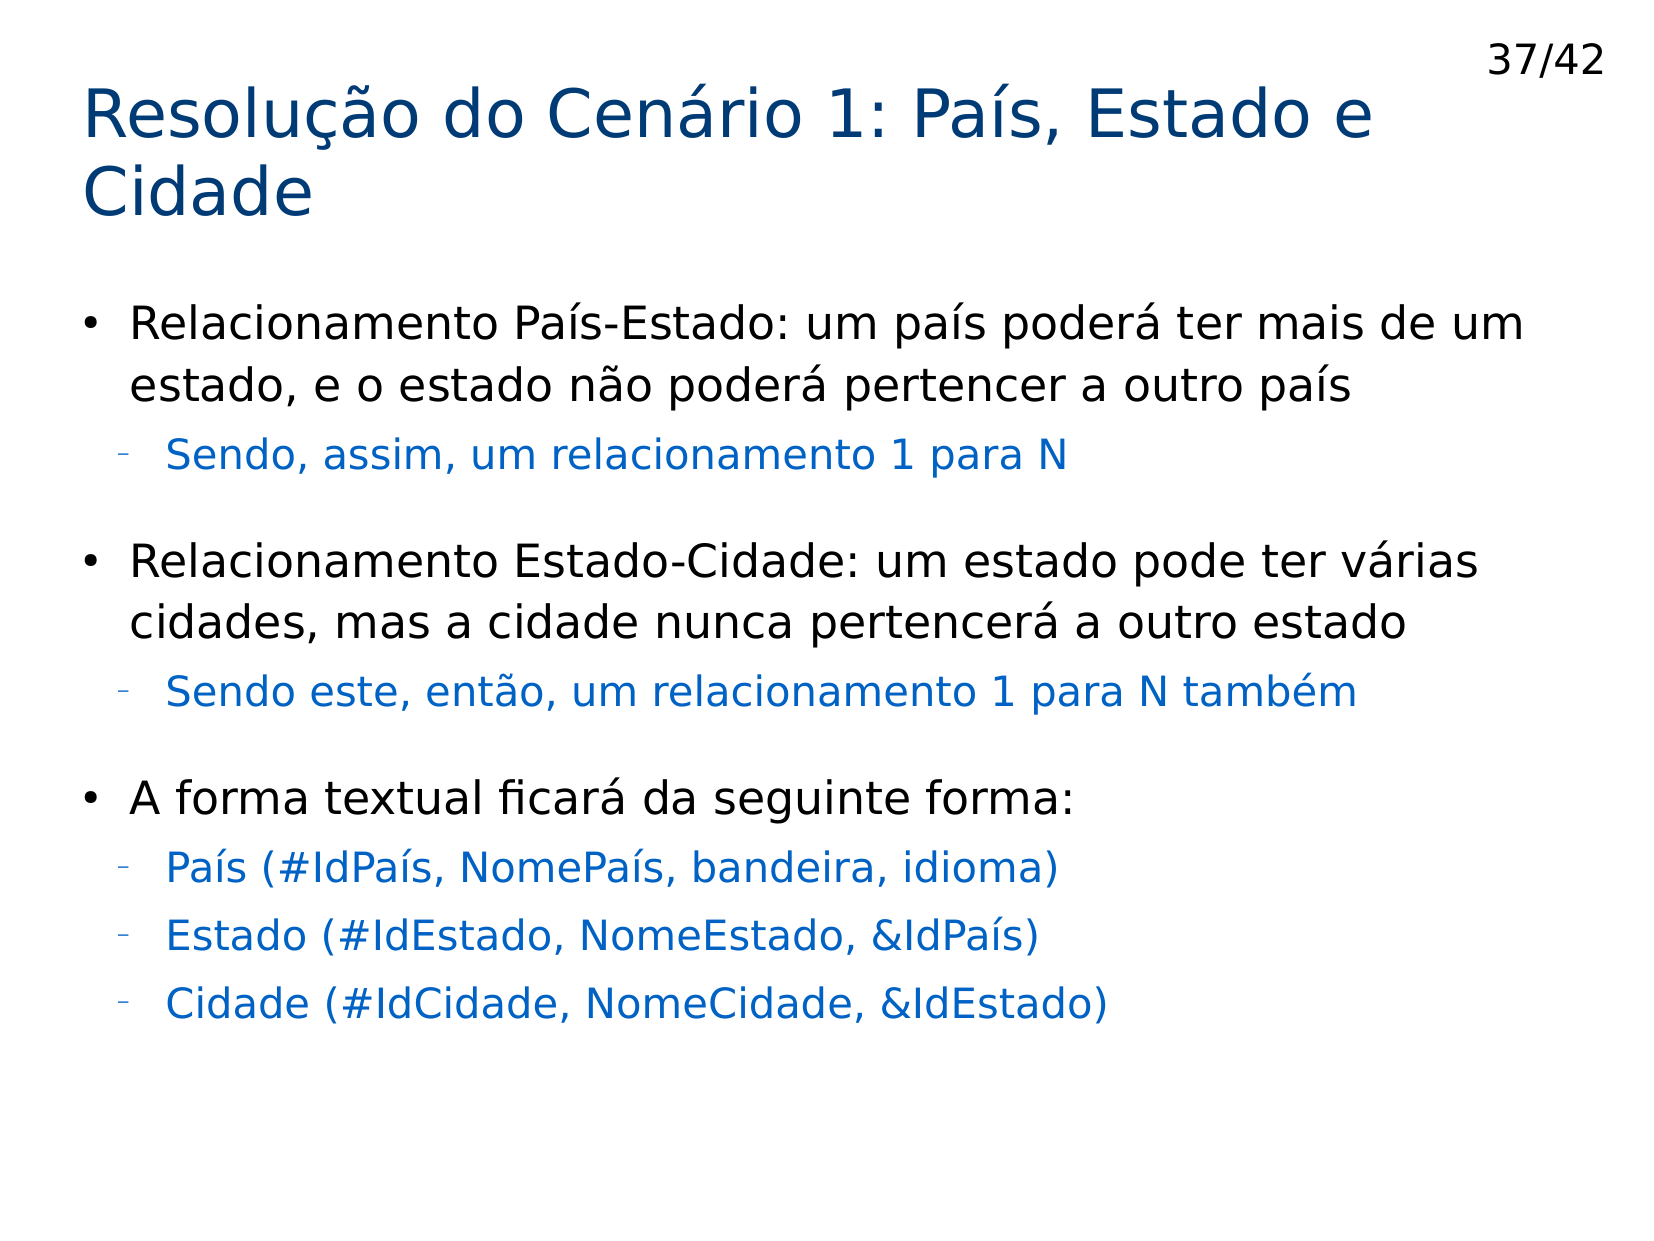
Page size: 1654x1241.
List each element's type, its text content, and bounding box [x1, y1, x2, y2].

title Resolução do Cenário 1: País, Estado e Cidade [82, 75, 1571, 231]
list Relacionamento País-Estado: um país poderá ter mais de um estado, e o estado não poderá pertencer a outro país Sendo, assim, um relacionamento 1 para N Relacionamento Estado-Cidade: um estado pode ter várias cidades, mas a cidade nunca pertencerá a outro estado Sendo este, então, um relacionamento 1 para N também A forma textual ficará da seguinte forma: País (#IdPaís, NomePaís, bandeira, idioma) Estado (#IdEstado, NomeEstado, &IdPaís) Cidade (#IdCidade, NomeCidade, &IdEstado) [82, 289, 1571, 1108]
